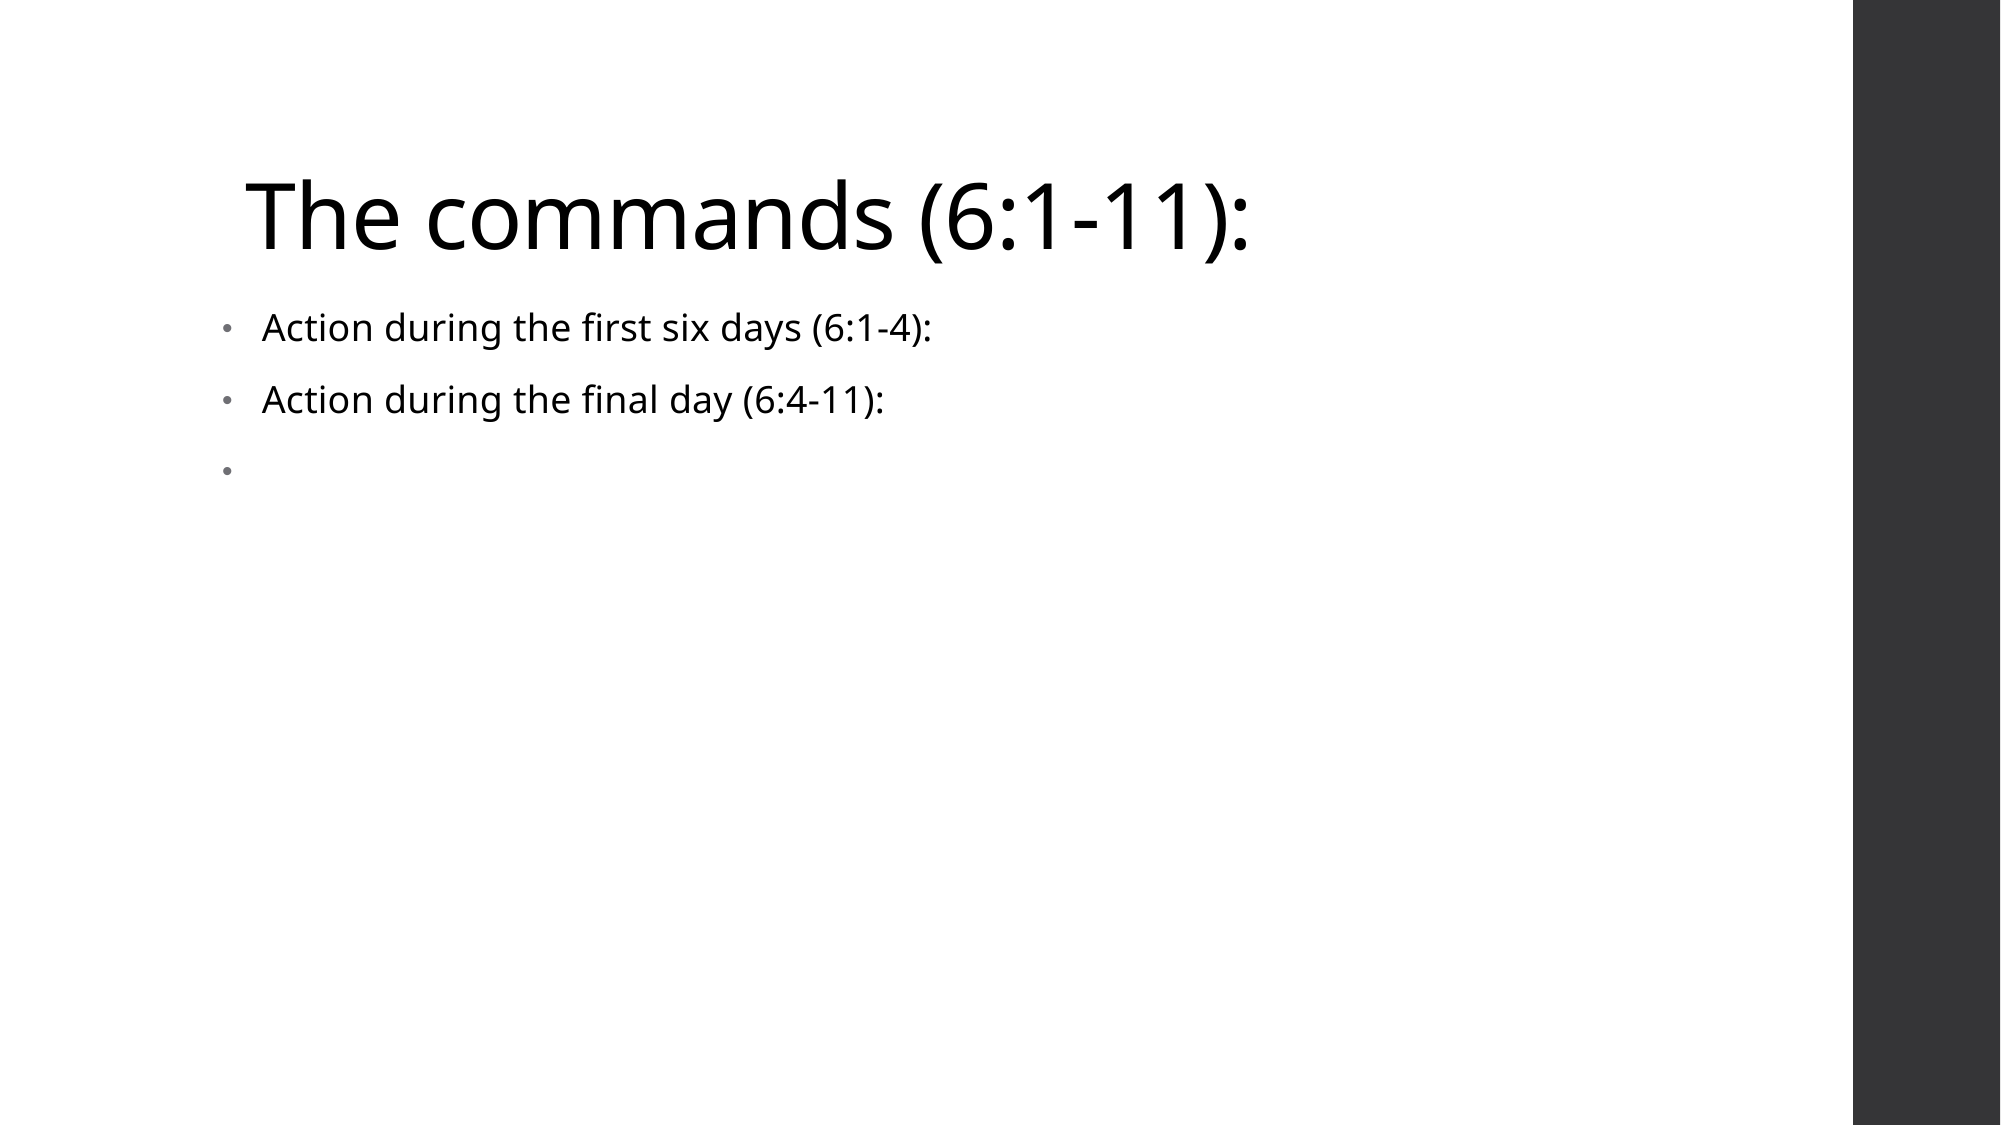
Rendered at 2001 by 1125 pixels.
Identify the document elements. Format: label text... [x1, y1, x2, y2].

list Action during the first six days (6:1-4): Action during the final day (6:4-11): [206, 299, 1617, 1014]
title The commands (6:1-11): [206, 60, 1797, 278]
